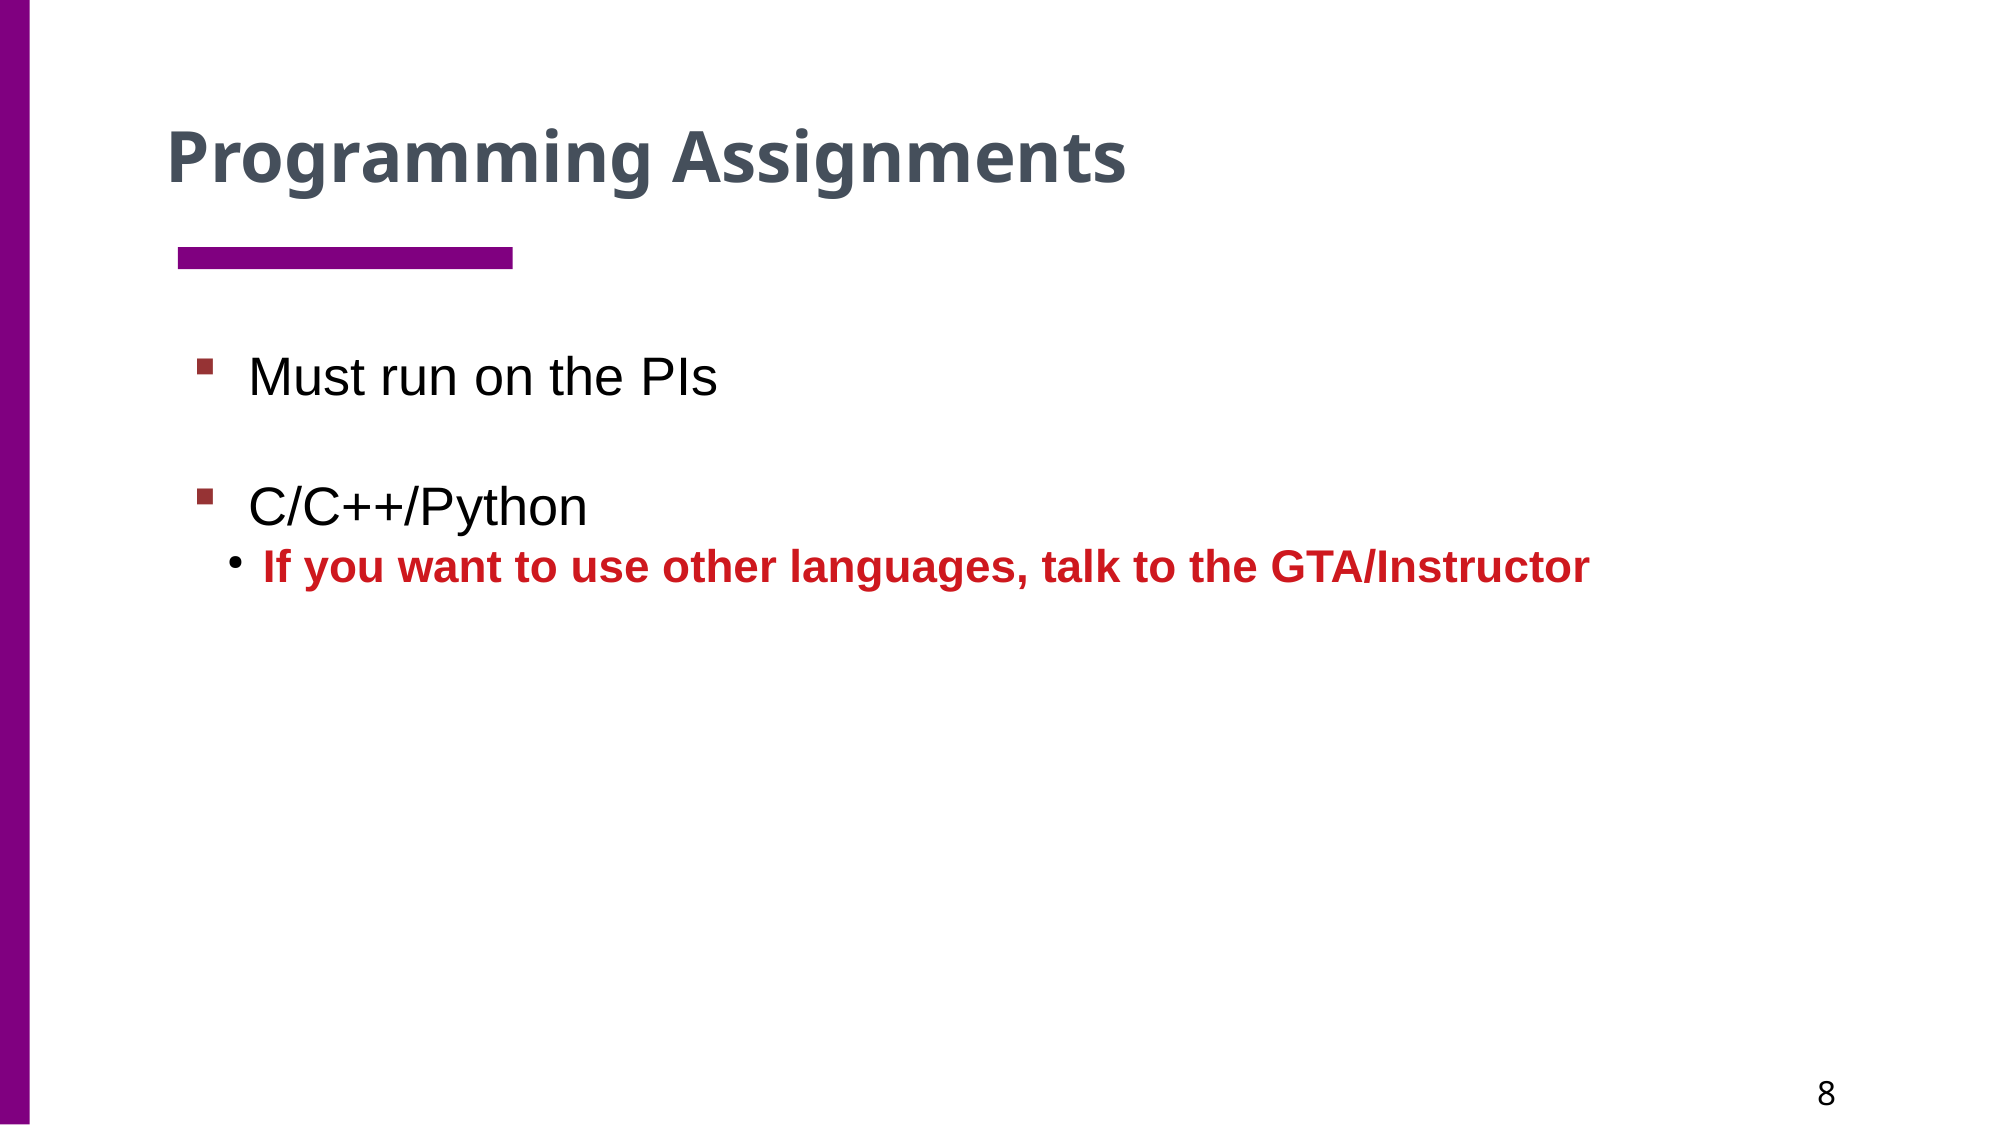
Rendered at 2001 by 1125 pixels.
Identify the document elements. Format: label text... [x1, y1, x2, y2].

text_box Programming Assignments [151, 0, 1849, 212]
text_box Must run on the PIs C/C++/Python If you want to use other languages, talk to the GTA/Instructor [177, 326, 1875, 1050]
